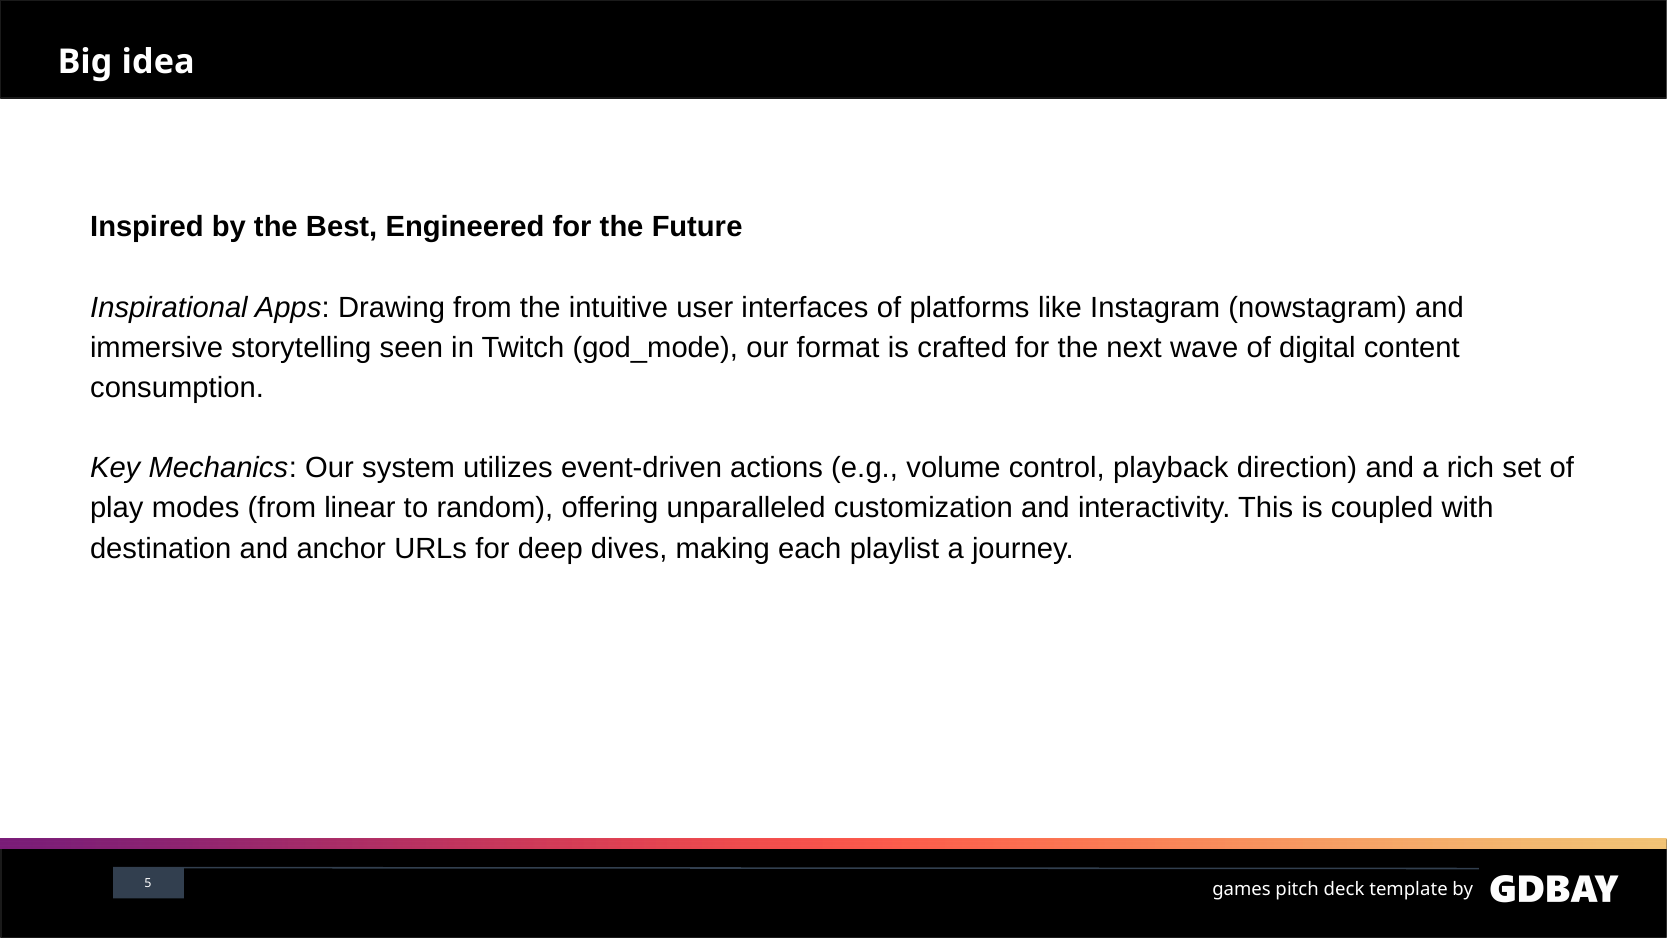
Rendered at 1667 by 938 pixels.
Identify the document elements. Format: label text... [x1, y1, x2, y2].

title Big idea [42, 25, 1480, 88]
picture [0, 838, 1667, 849]
picture [1479, 863, 1630, 914]
slide_number <number> [111, 867, 185, 900]
text_box Inspired by the Best, Engineered for the Future Inspirational Apps: Drawing from the intuitive user interfaces of platforms like Instagram (nowstagram) and immersive storytelling seen in Twitch (god_mode), our format is crafted for the next wave of digital content consumption. Key Mechanics: Our system utilizes event-driven actions (e.g., volume control, playback direction) and a rich set of play modes (from linear to random), offering unparalleled customization and interactivity. This is coupled with destination and anchor URLs for deep dives, making each playlist a journey. [74, 187, 1613, 579]
